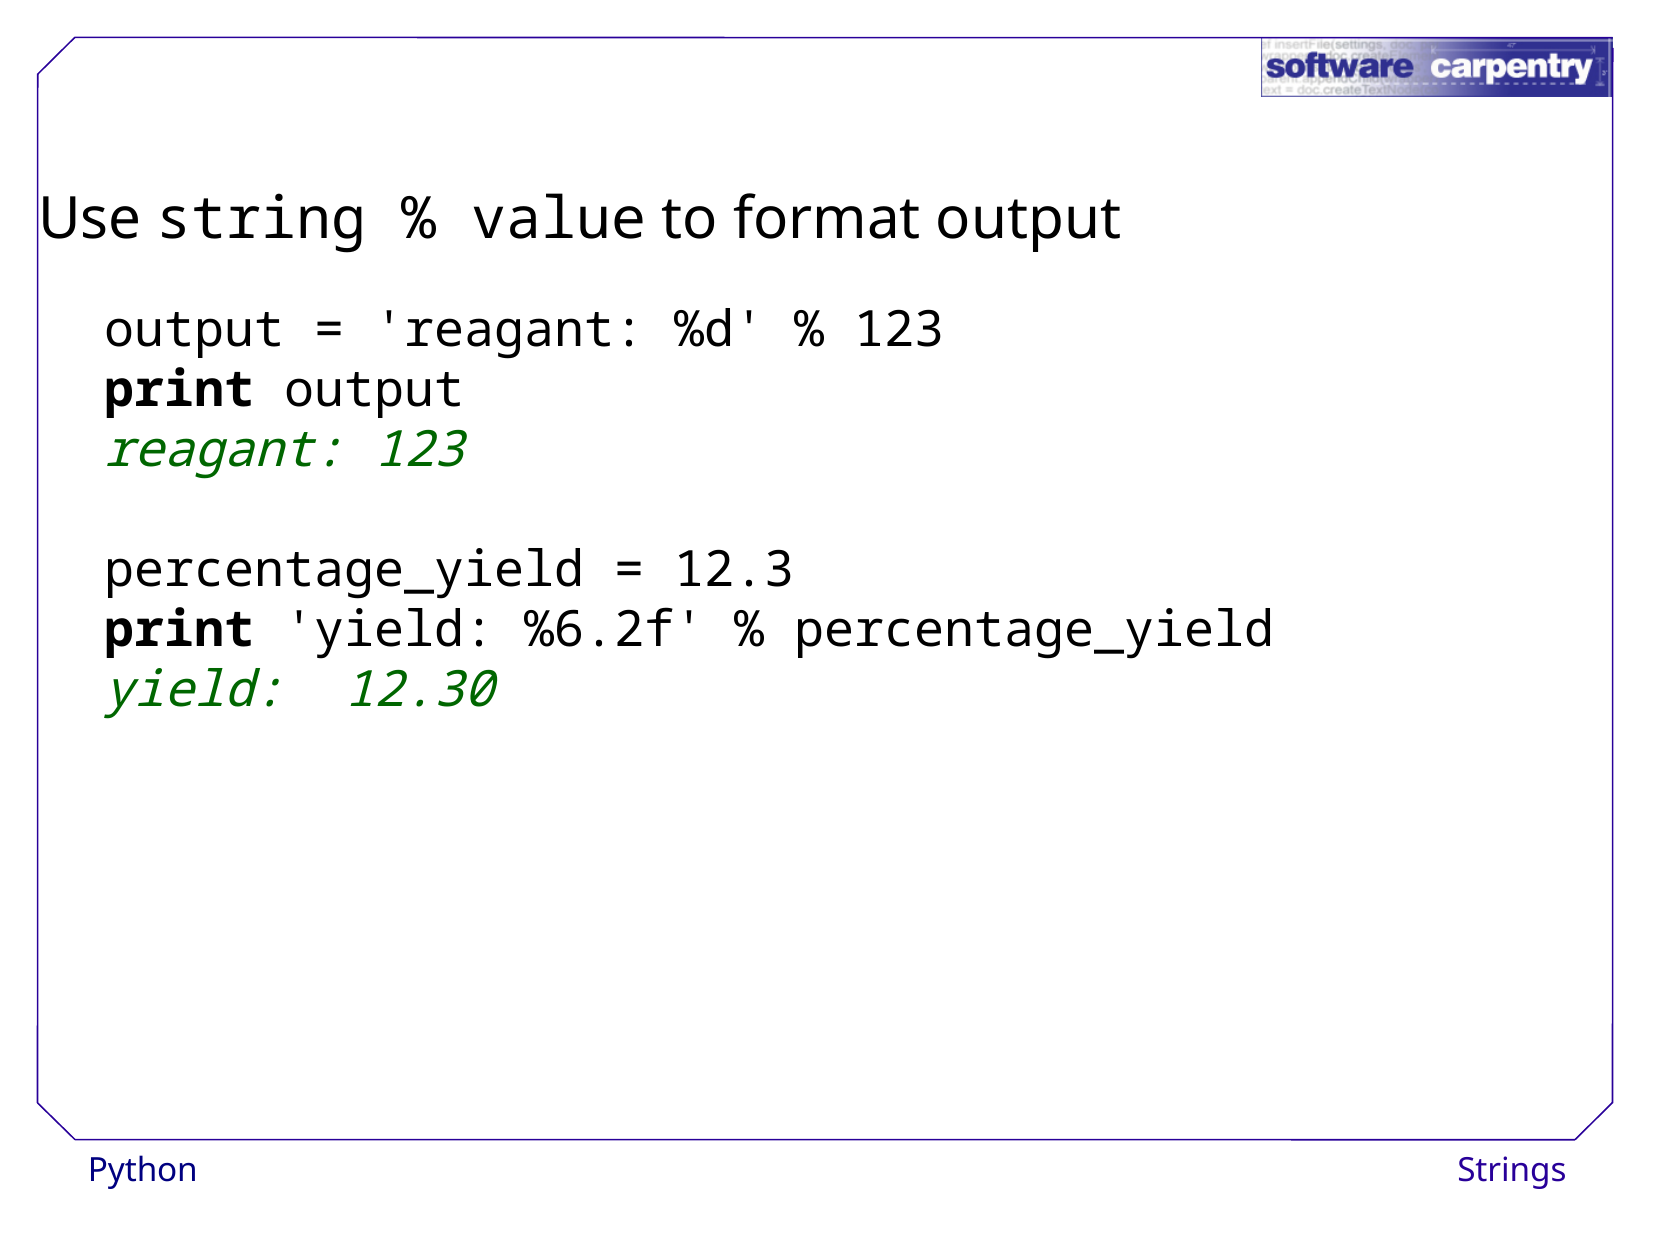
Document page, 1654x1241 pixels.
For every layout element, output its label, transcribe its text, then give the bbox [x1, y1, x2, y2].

picture [1261, 39, 1613, 97]
text_box output = 'reagant: %d' % 123 print output reagant: 123 percentage_yield = 12.3 print 'yield: %6.2f' % percentage_yield yield: 12.30 [89, 289, 1300, 951]
text_box Use string % value to format output [23, 138, 1287, 259]
